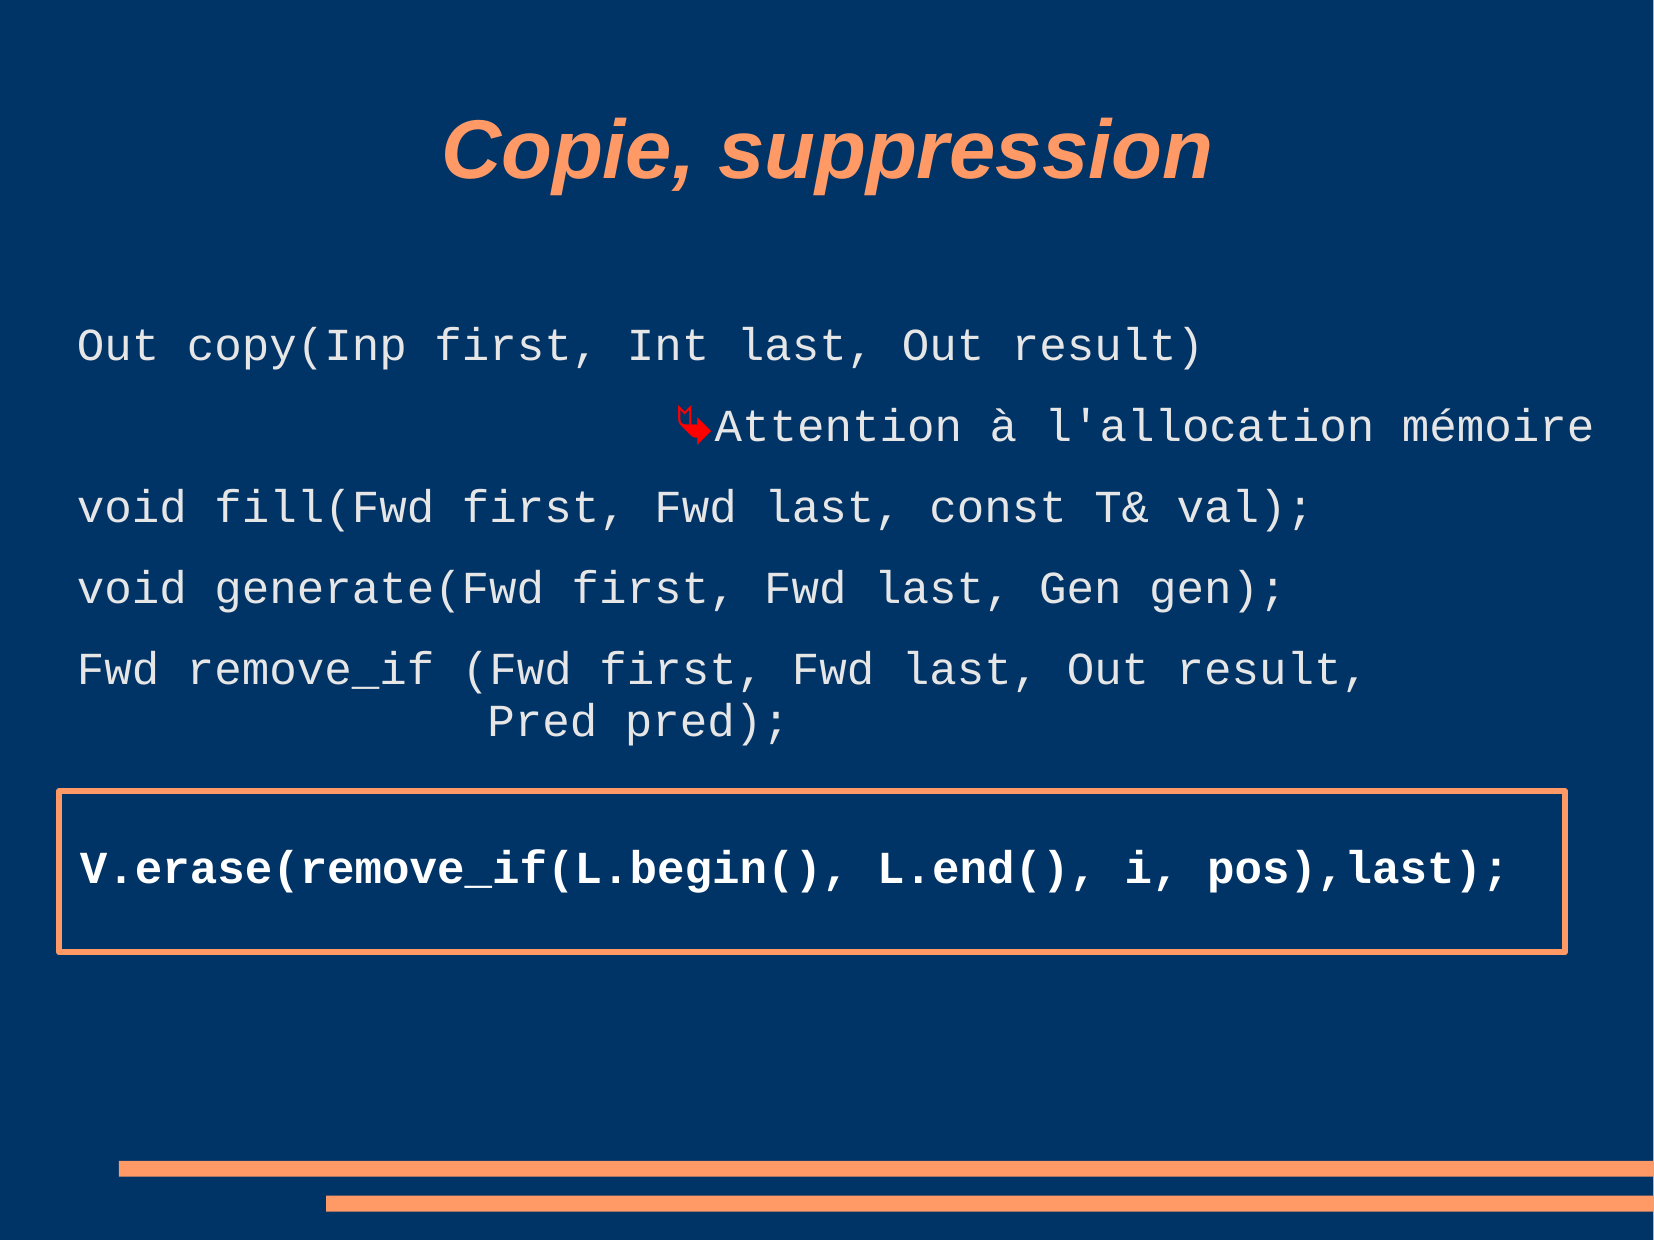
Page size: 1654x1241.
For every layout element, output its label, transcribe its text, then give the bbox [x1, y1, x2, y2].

title Copie, suppression [121, 46, 1534, 254]
text_box V.erase(remove_if(L.begin(), L.end(), i, pos),last); [59, 791, 1565, 953]
list Out copy(Inp first, Int last, Out result) Attention à l'allocation mémoire void fill(Fwd first, Fwd last, const T& val); void generate(Fwd first, Fwd last, Gen gen); Fwd remove_if (Fwd first, Fwd last, Out result, Pred pred); [59, 322, 1595, 768]
